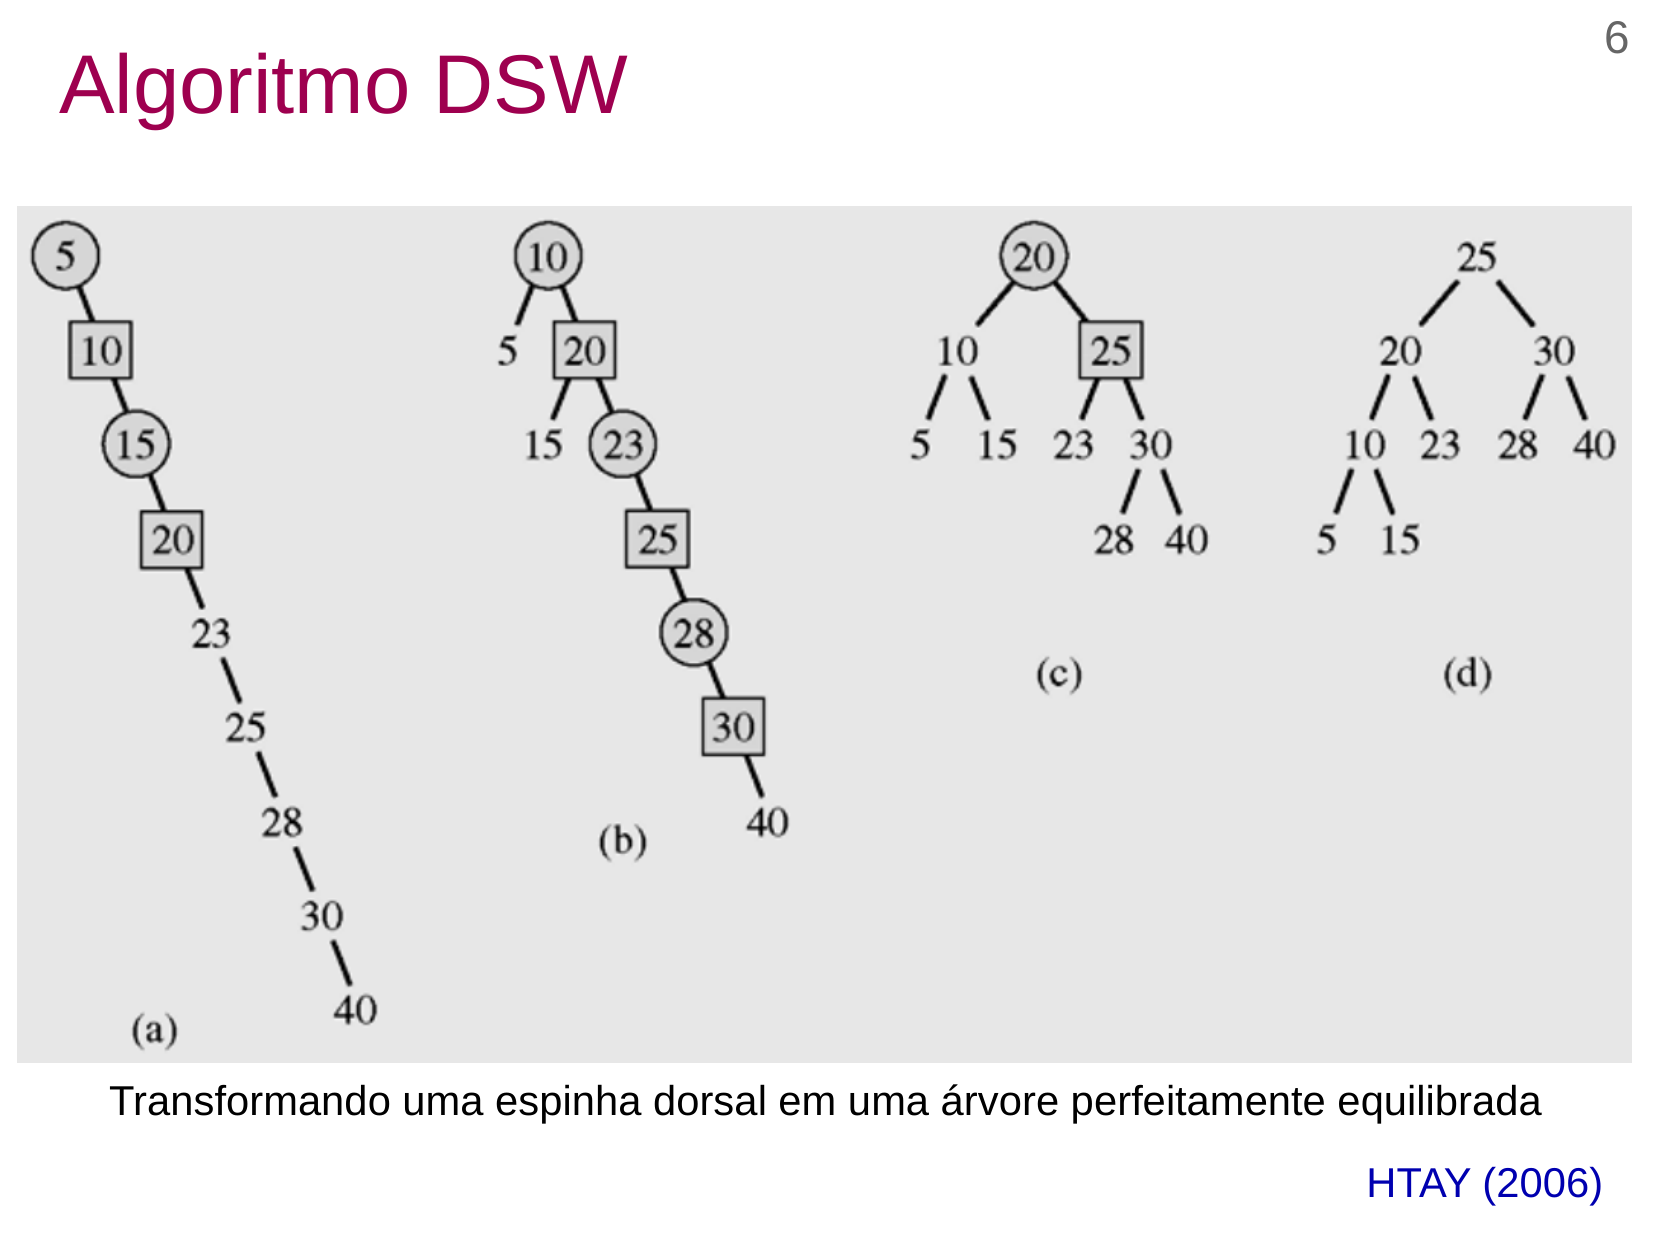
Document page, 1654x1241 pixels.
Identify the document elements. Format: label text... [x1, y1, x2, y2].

picture [17, 206, 1632, 1063]
text_box Transformando uma espinha dorsal em uma árvore perfeitamente equilibrada [94, 1062, 1571, 1170]
title Algoritmo DSW [59, 29, 1595, 148]
text_box HTAY (2006) [1328, 1145, 1619, 1214]
